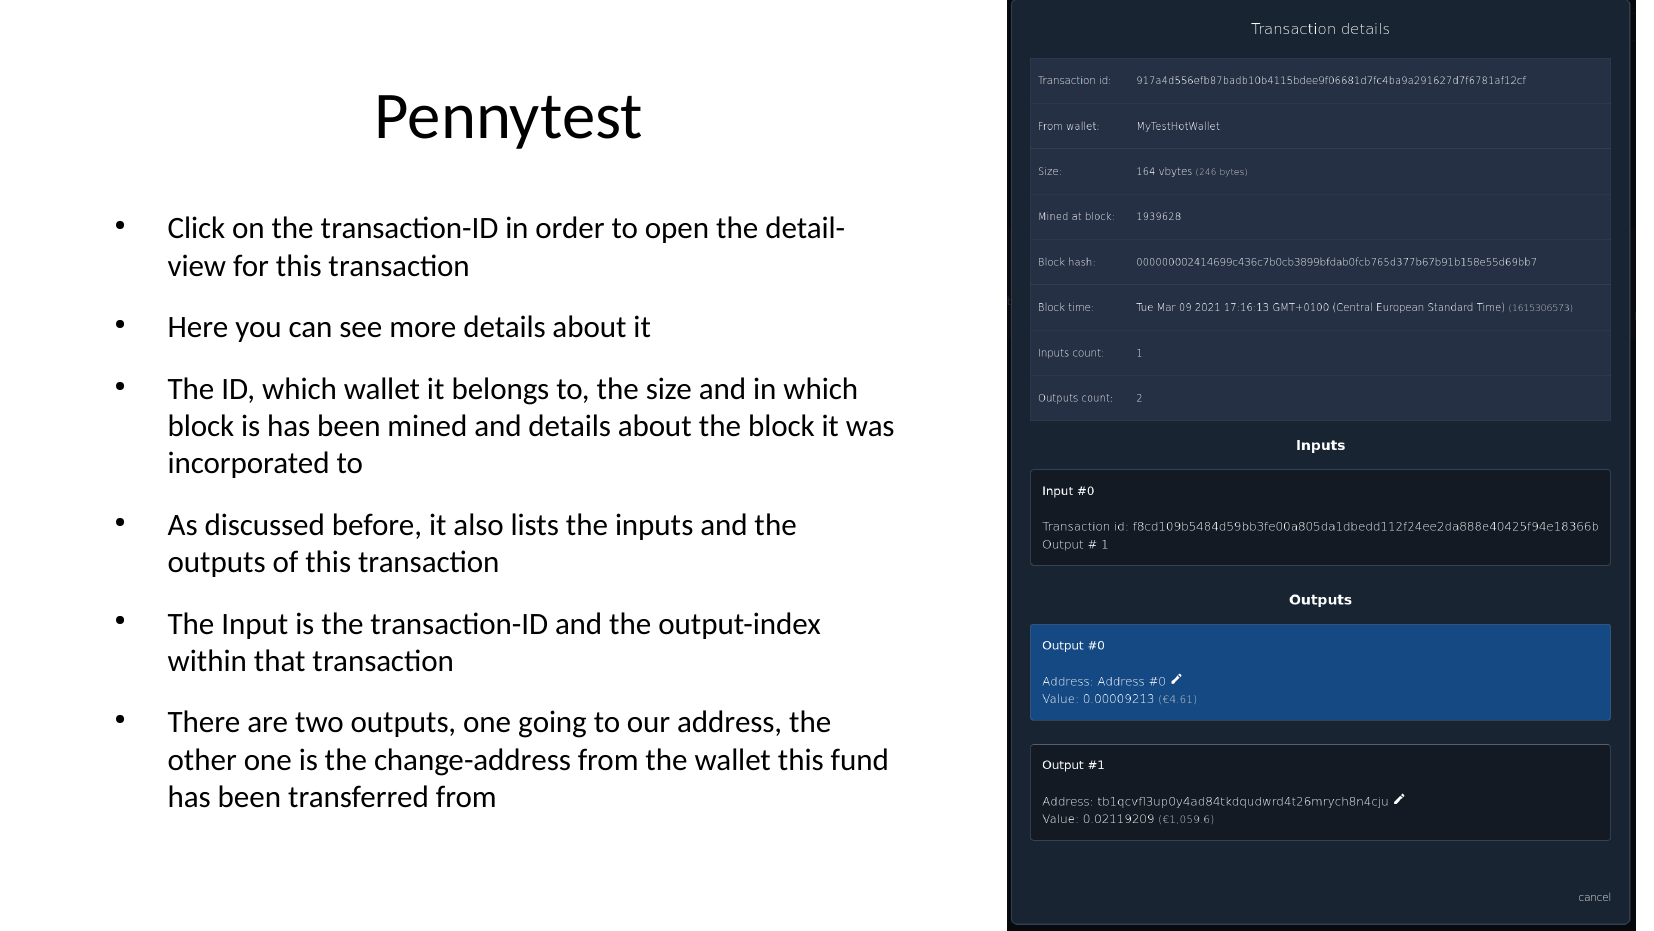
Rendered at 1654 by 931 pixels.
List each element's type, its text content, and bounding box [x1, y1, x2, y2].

picture [1007, 0, 1636, 931]
title Pennytest [99, 27, 1007, 193]
list Click on the transaction-ID in order to open the detail-view for this transaction Here you can see more details about it The ID, which wallet it belongs to, the size and in which block is has been mined and details about the block it was incorporated to As discussed before, it also lists the inputs and the outputs of this transaction The Input is the transaction-ID and the output-index within that transaction There are two outputs, one going to our address, the other one is the change-address from the wallet this fund has been transferred from [96, 207, 901, 826]
